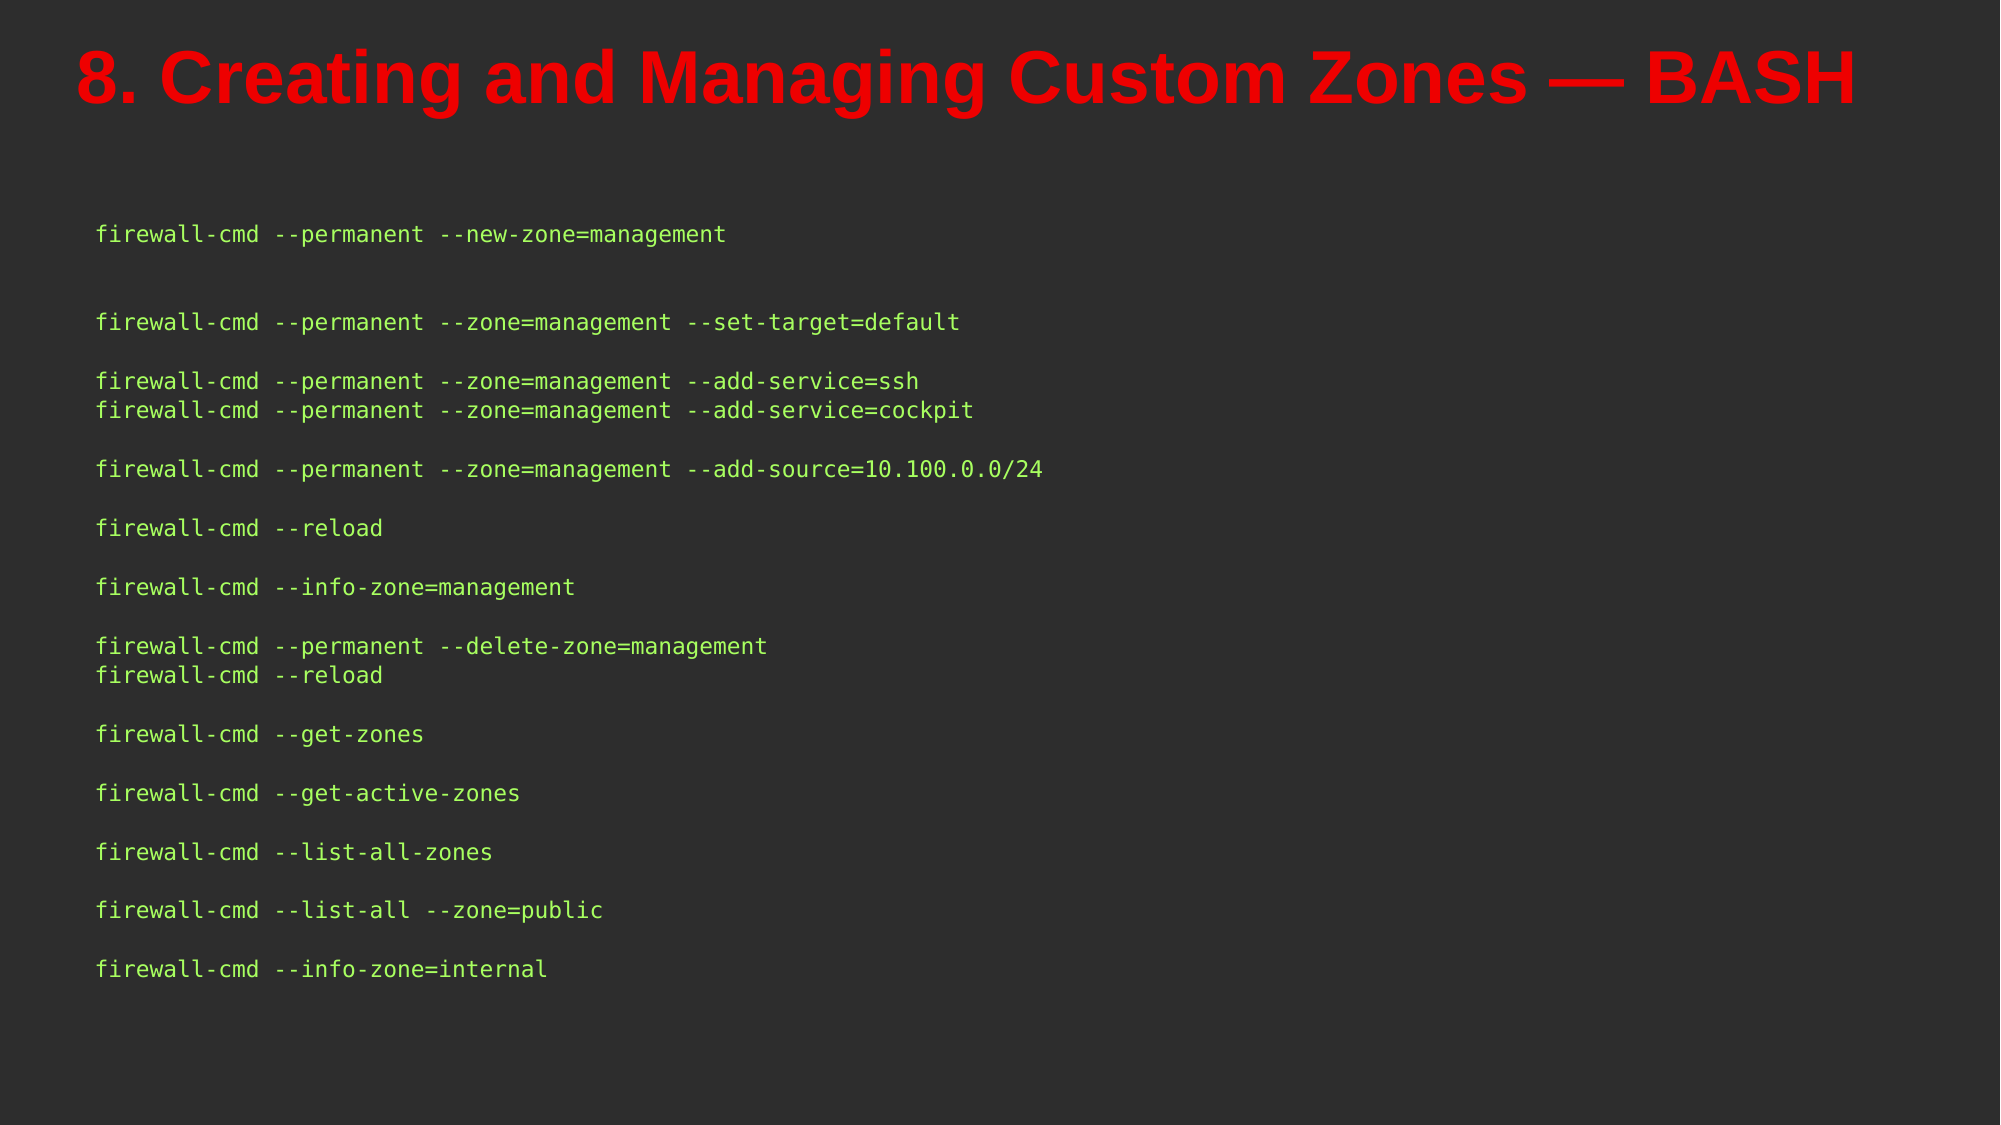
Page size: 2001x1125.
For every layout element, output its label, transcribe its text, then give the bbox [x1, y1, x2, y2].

text_box 8. Creating and Managing Custom Zones — BASH [59, 23, 1942, 178]
text_box firewall-cmd --permanent --new-zone=management firewall-cmd --permanent --zone=management --set-target=default firewall-cmd --permanent --zone=management --add-service=ssh firewall-cmd --permanent --zone=management --add-service=cockpit firewall-cmd --permanent --zone=management --add-source=10.100.0.0/24 firewall-cmd --reload firewall-cmd --info-zone=management firewall-cmd --permanent --delete-zone=management firewall-cmd --reload firewall-cmd --get-zones firewall-cmd --get-active-zones firewall-cmd --list-all-zones firewall-cmd --list-all --zone=public firewall-cmd --info-zone=internal [59, 194, 1942, 1093]
